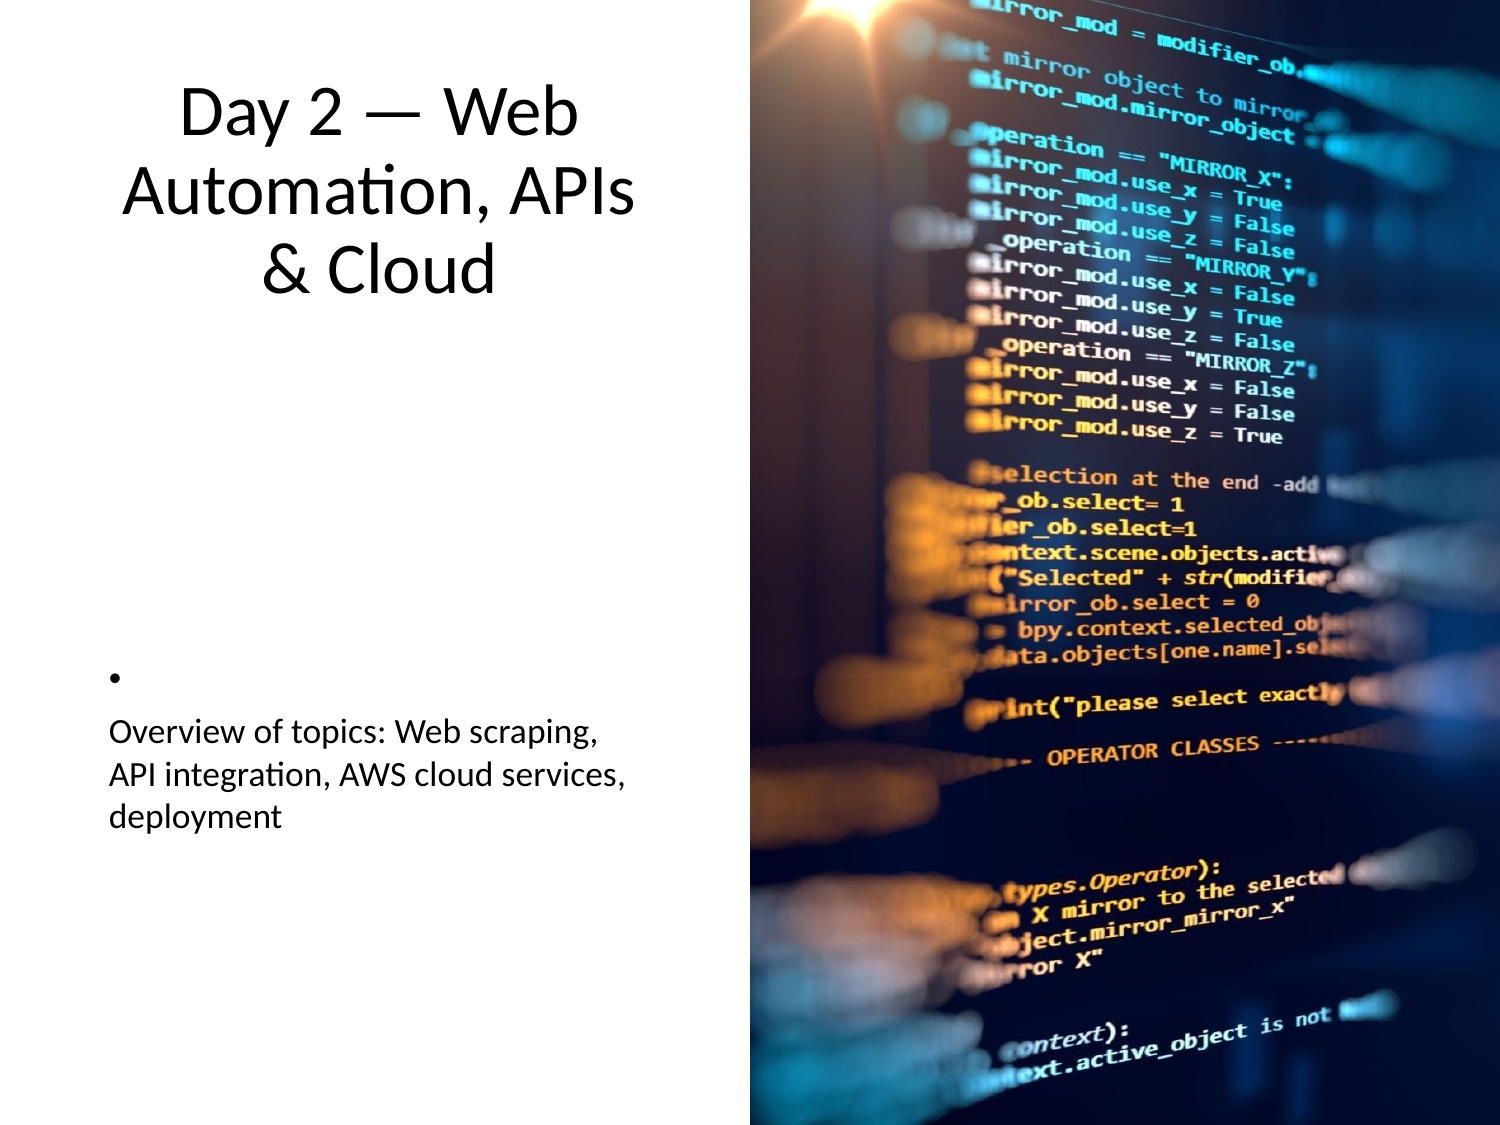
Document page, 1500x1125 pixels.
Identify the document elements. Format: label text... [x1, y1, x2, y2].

picture [1306, 69, 1323, 78]
picture [750, 0, 1500, 1125]
title Day 2 — Web Automation, APIs & Cloud [93, 57, 666, 324]
picture [750, 1091, 758, 1125]
list Overview of topics: Web scraping, API integration, AWS cloud services, deployment [93, 450, 666, 1043]
